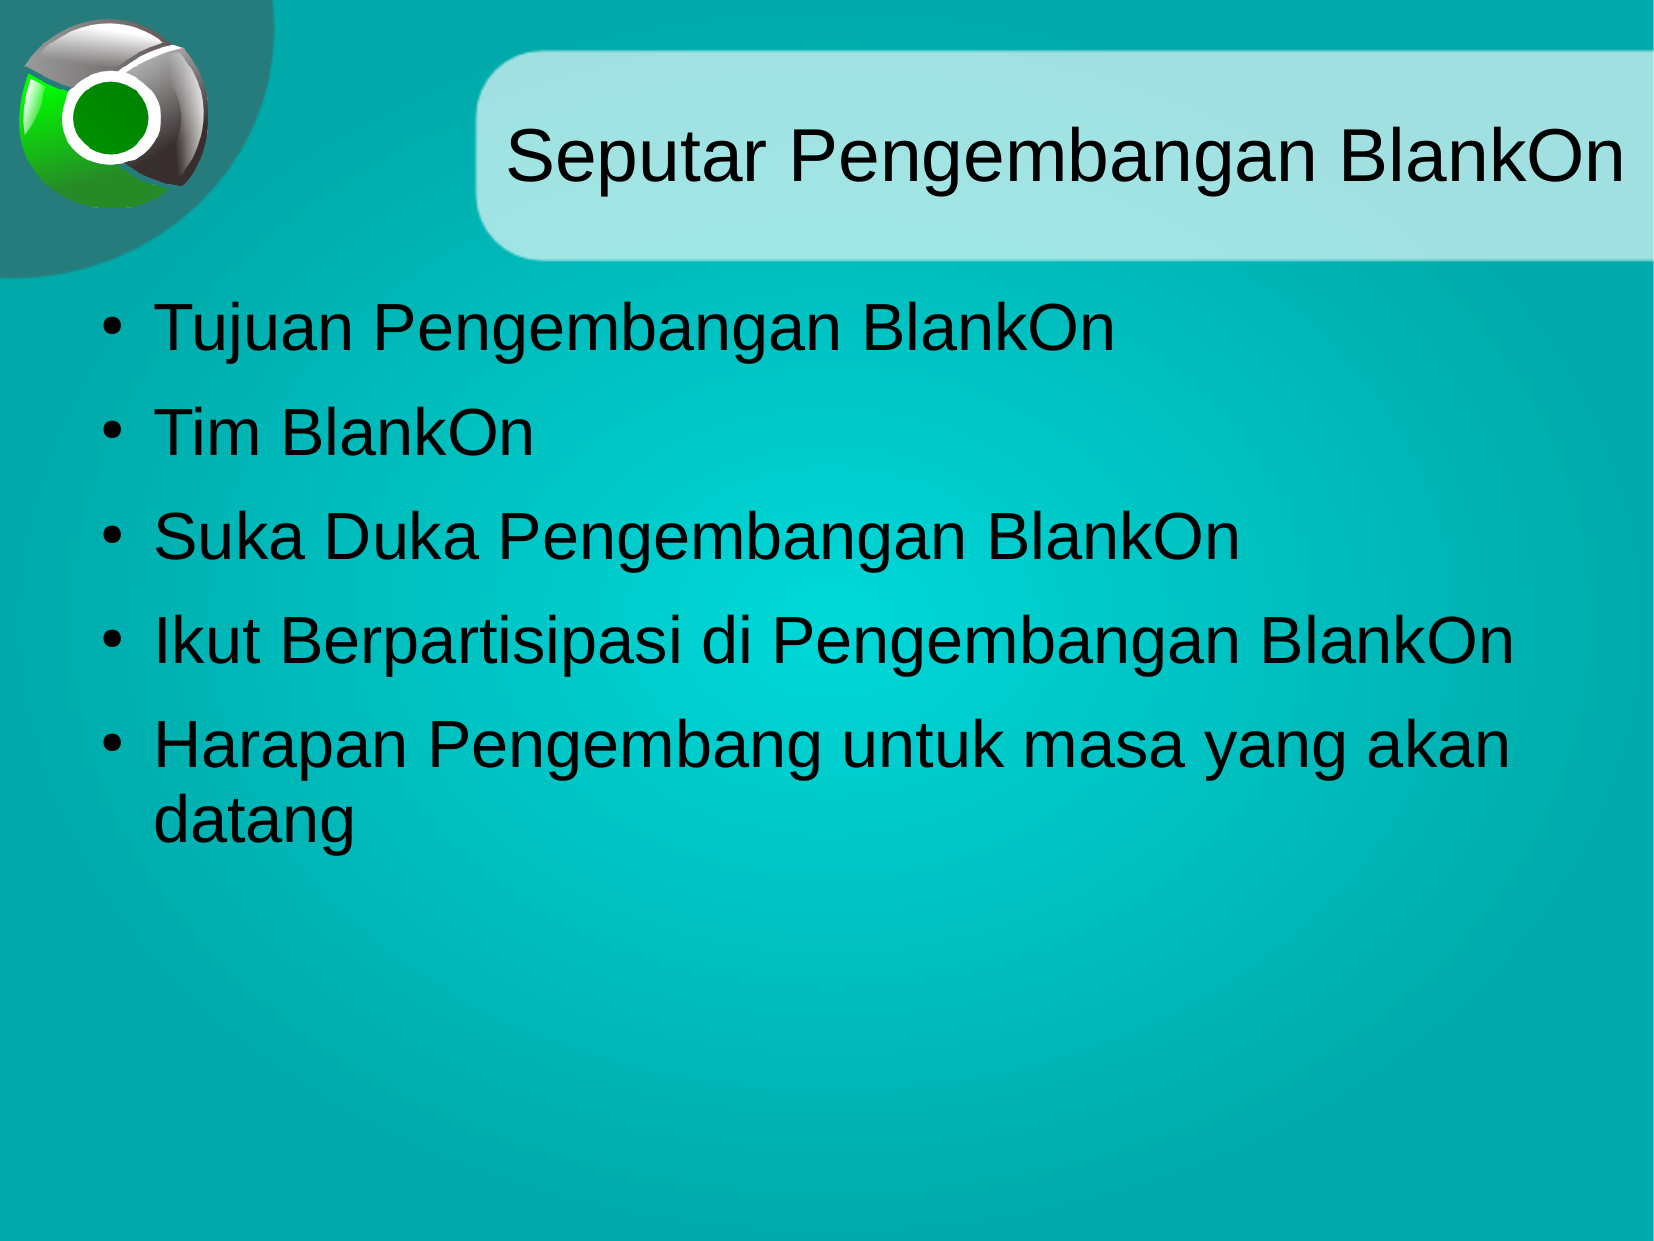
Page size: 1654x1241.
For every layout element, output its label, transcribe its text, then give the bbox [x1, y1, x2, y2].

picture [0, 0, 1654, 1241]
list Tujuan Pengembangan BlankOn Tim BlankOn Suka Duka Pengembangan BlankOn Ikut Berpartisipasi di Pengembangan BlankOn Harapan Pengembang untuk masa yang akan datang [82, 290, 1571, 1109]
title Seputar Pengembangan BlankOn [505, 108, 1631, 203]
